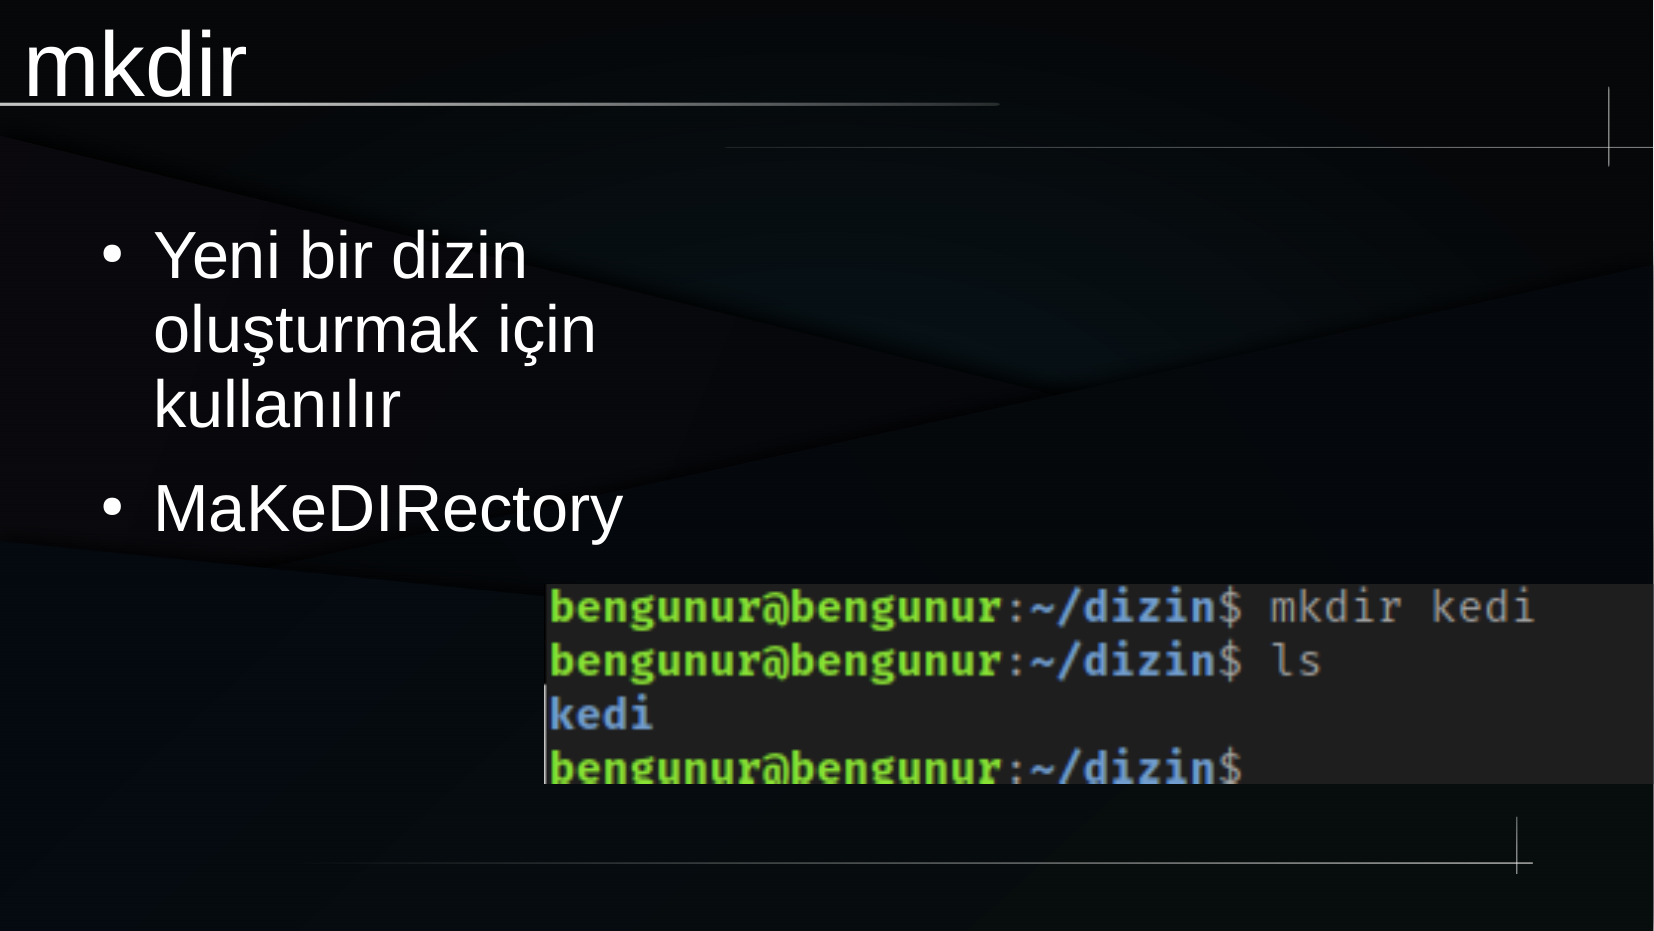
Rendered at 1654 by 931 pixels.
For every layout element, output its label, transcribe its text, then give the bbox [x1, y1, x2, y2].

list Yeni bir dizin oluşturmak için kullanılır MaKeDIRectory [82, 217, 809, 758]
title mkdir [23, 11, 1589, 119]
picture [0, 0, 1654, 931]
